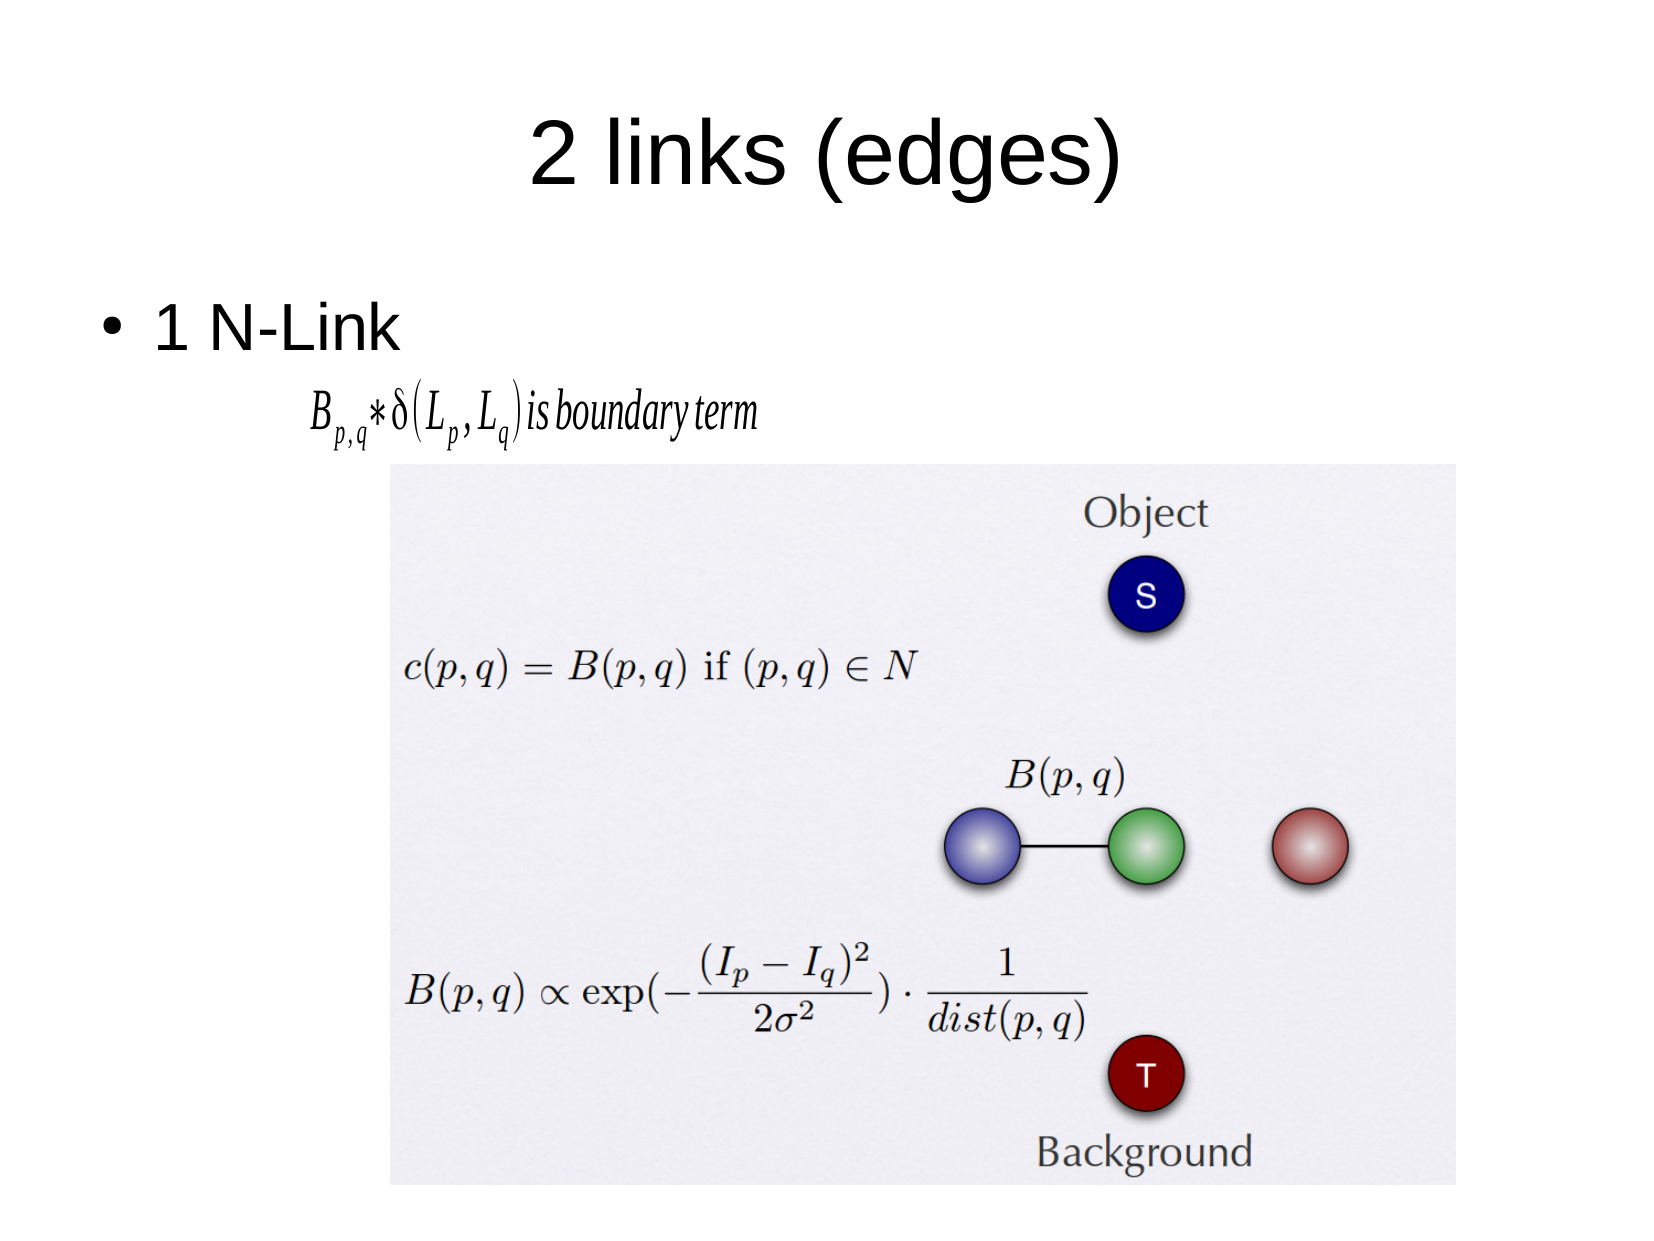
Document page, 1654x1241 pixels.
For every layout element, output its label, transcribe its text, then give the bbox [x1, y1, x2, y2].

title 2 links (edges) [82, 49, 1571, 257]
chart [300, 374, 767, 451]
picture [390, 464, 1456, 1186]
list 1 N-Link [82, 290, 1571, 1010]
